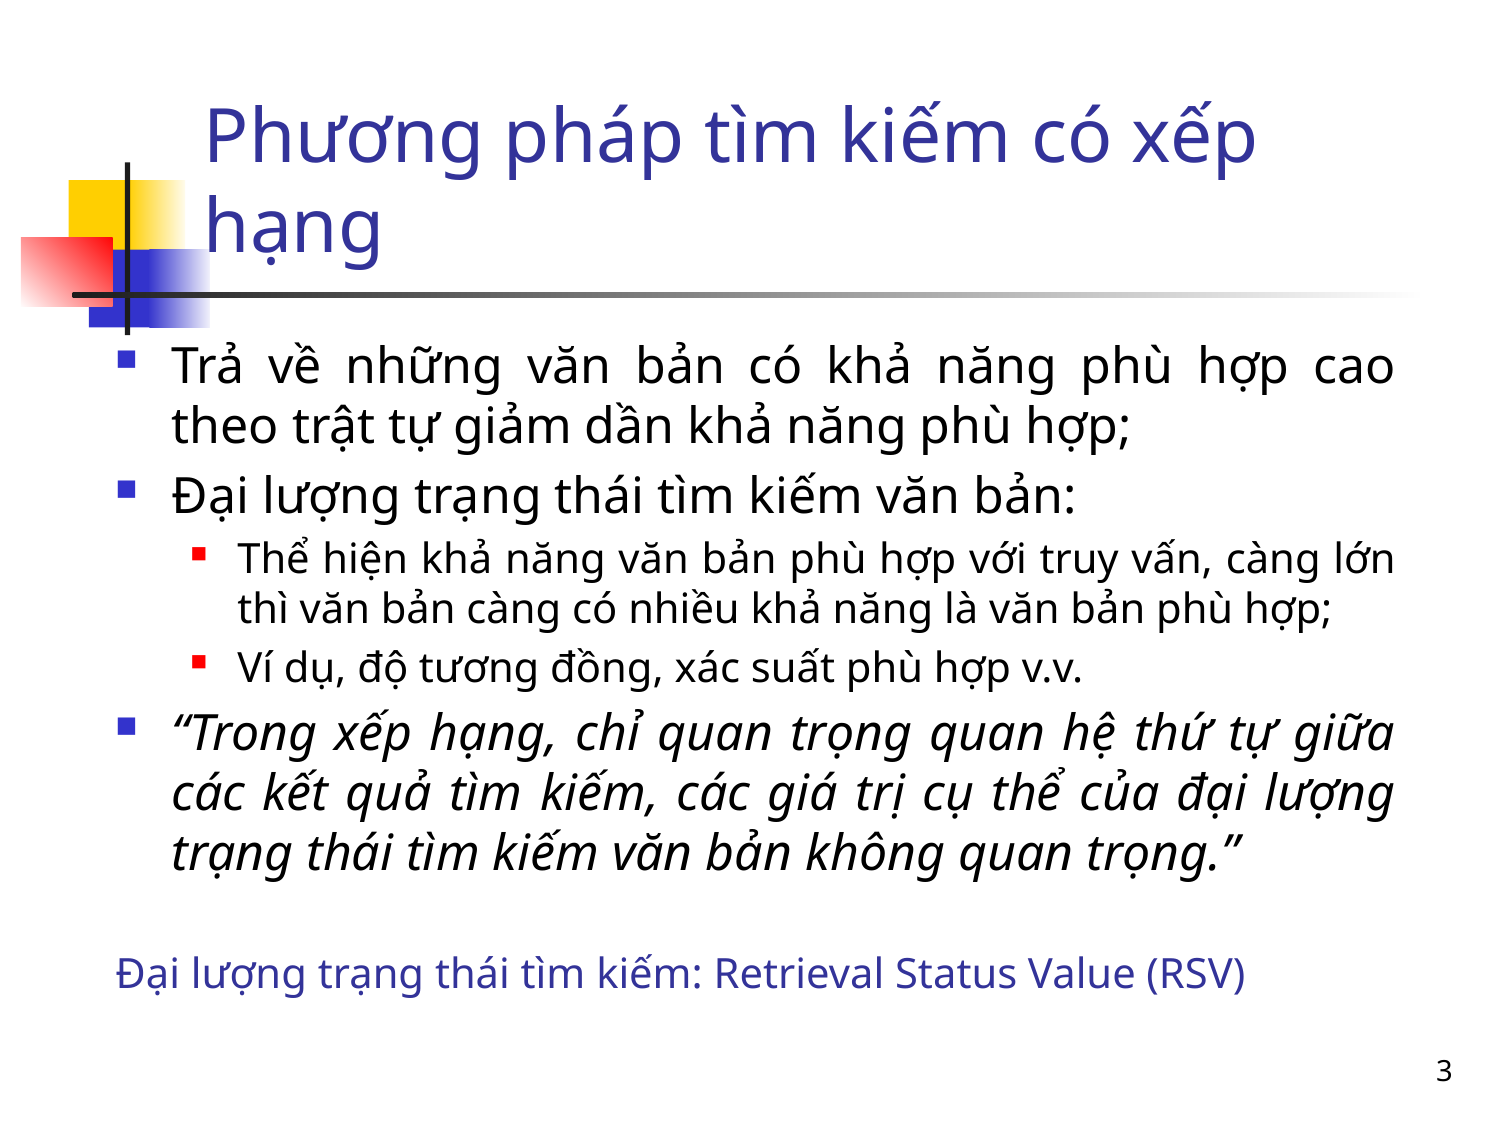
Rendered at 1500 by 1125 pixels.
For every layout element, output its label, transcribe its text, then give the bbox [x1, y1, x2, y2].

list Trả về những văn bản có khả năng phù hợp cao theo trật tự giảm dần khả năng phù hợp; Đại lượng trạng thái tìm kiếm văn bản: Thể hiện khả năng văn bản phù hợp với truy vấn, càng lớn thì văn bản càng có nhiều khả năng là văn bản phù hợp; Ví dụ, độ tương đồng, xác suất phù hợp v.v. “Trong xếp hạng, chỉ quan trọng quan hệ thứ tự giữa các kết quả tìm kiếm, các giá trị cụ thể của đại lượng trạng thái tìm kiếm văn bản không quan trọng.” Đại lượng trạng thái tìm kiếm: Retrieval Status Value (RSV) [100, 326, 1412, 1071]
title Phương pháp tìm kiếm có xếp hạng [188, 35, 1468, 275]
slide_number <number> [1155, 1024, 1468, 1100]
